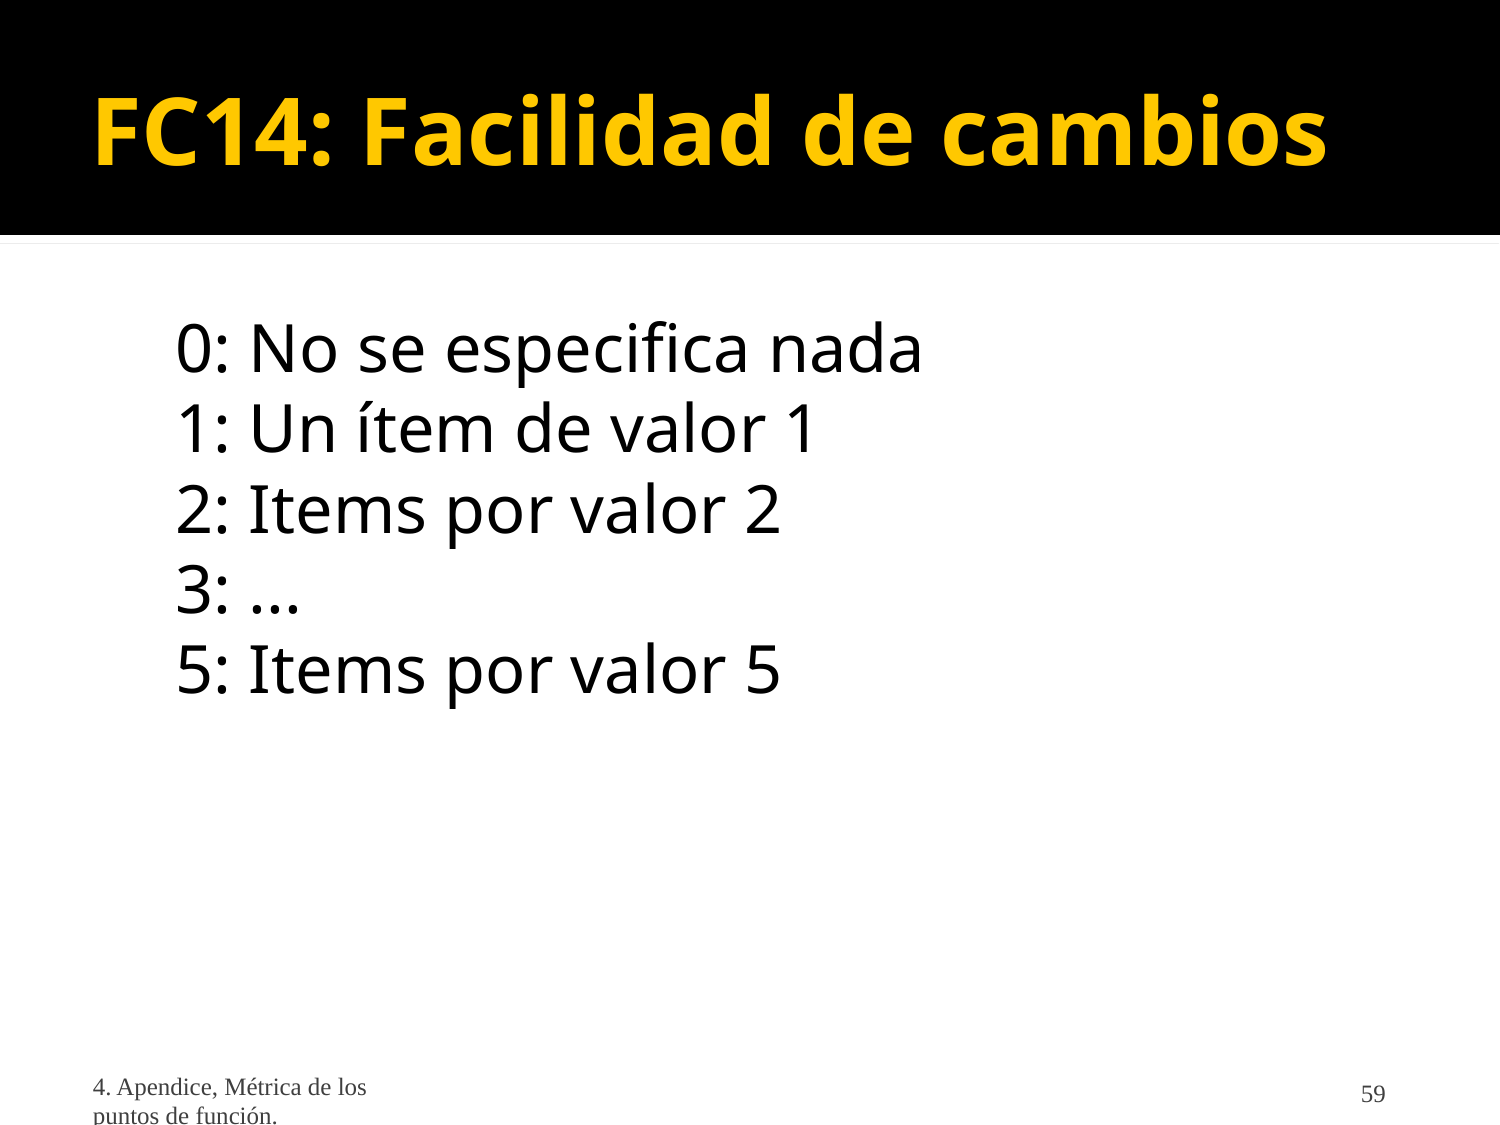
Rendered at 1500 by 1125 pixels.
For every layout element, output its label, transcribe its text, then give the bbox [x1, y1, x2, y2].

title FC14: Facilidad de cambios [75, 25, 1426, 232]
text_box 4. Apendice, Métrica de los puntos de función. [75, 1062, 426, 1108]
text_box [1345, 1062, 1467, 1108]
list 0: No se especifica nada 1: Un ítem de valor 1 2: Items por valor 2 3: ... 5: Items por valor 5 [75, 291, 1426, 1051]
